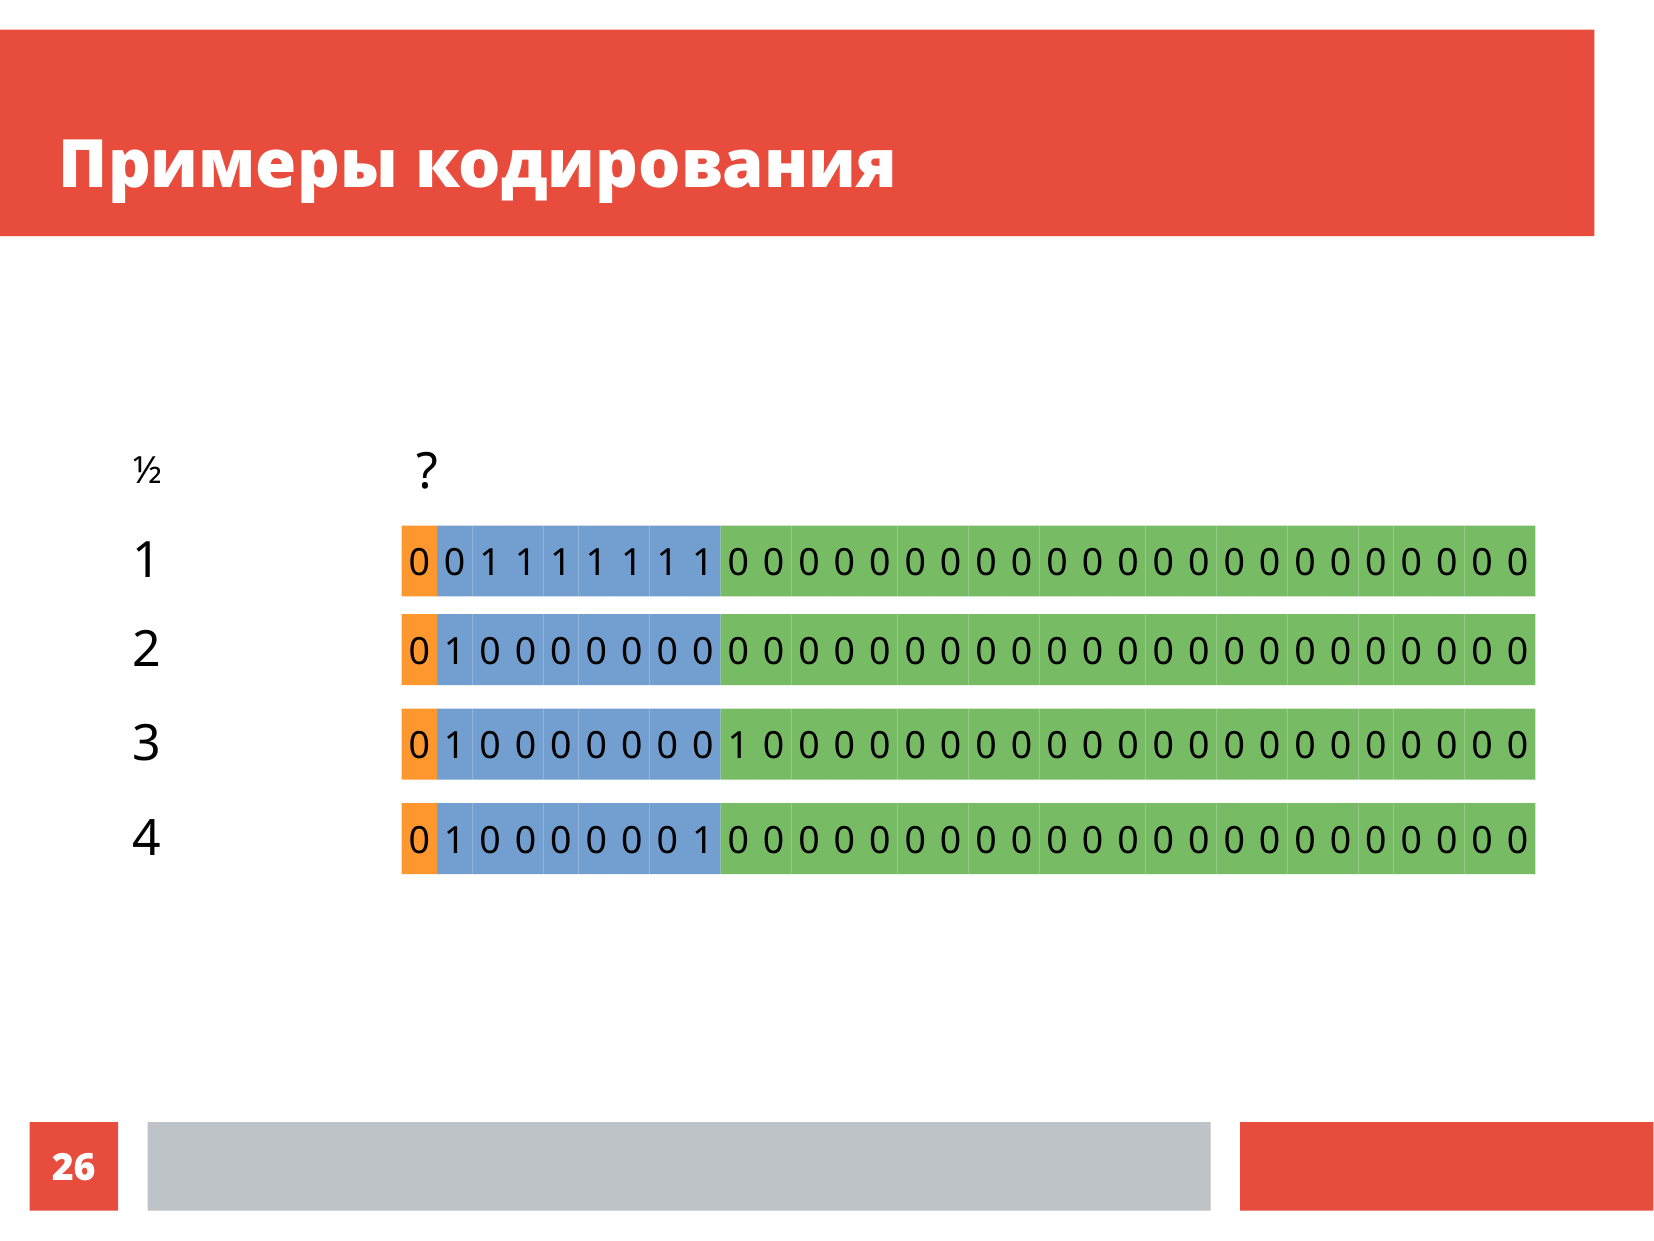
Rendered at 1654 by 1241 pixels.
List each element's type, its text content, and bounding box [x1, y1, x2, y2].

text_box 0 [1074, 614, 1110, 686]
text_box 0 [401, 708, 438, 780]
text_box 0 [614, 803, 649, 875]
text_box 0 [721, 614, 755, 686]
text_box 0 [543, 708, 578, 780]
text_box 1 [543, 525, 578, 597]
text_box 0 [755, 708, 791, 780]
text_box 0 [1322, 803, 1358, 875]
text_box 1 [472, 525, 507, 597]
text_box 3 [118, 708, 402, 774]
text_box 0 [1287, 525, 1322, 597]
text_box 0 [1039, 803, 1074, 875]
text_box 0 [401, 614, 438, 686]
text_box 0 [1181, 708, 1216, 780]
text_box 0 [755, 525, 791, 597]
text_box ? [401, 437, 686, 502]
text_box 0 [968, 803, 1003, 875]
text_box 0 [1358, 525, 1393, 597]
text_box 0 [826, 525, 862, 597]
text_box 0 [685, 614, 721, 686]
text_box 0 [1181, 803, 1216, 875]
text_box 0 [1287, 614, 1322, 686]
text_box 0 [1003, 803, 1039, 875]
text_box 0 [1429, 525, 1464, 597]
text_box 0 [1429, 803, 1464, 875]
text_box 0 [826, 708, 862, 780]
text_box 0 [897, 614, 933, 686]
text_box 0 [1464, 803, 1500, 875]
text_box 0 [578, 708, 614, 780]
text_box 0 [968, 708, 1003, 780]
text_box 0 [791, 803, 826, 875]
text_box 0 [543, 803, 578, 875]
text_box 0 [1322, 614, 1358, 686]
text_box 0 [578, 803, 614, 875]
text_box 0 [933, 525, 968, 597]
text_box 0 [1110, 708, 1145, 780]
text_box 0 [862, 525, 897, 597]
text_box 0 [1145, 803, 1181, 875]
text_box 0 [1322, 525, 1358, 597]
text_box 0 [826, 803, 862, 875]
text_box 0 [401, 525, 438, 597]
text_box 0 [507, 708, 543, 780]
text_box 1 [438, 614, 472, 686]
text_box 0 [1500, 708, 1536, 780]
text_box 0 [933, 708, 968, 780]
text_box 0 [1003, 708, 1039, 780]
text_box 0 [1074, 525, 1110, 597]
text_box 0 [862, 708, 897, 780]
text_box 0 [1074, 803, 1110, 875]
text_box 1 [685, 525, 721, 597]
text_box 0 [1039, 525, 1074, 597]
text_box 0 [1322, 708, 1358, 780]
text_box 0 [1251, 614, 1287, 686]
text_box 0 [1110, 614, 1145, 686]
text_box 0 [507, 614, 543, 686]
text_box 0 [968, 614, 1003, 686]
text_box 0 [685, 708, 721, 780]
title Примеры кодирования [59, 59, 1595, 207]
text_box 0 [1145, 614, 1181, 686]
text_box 1 [438, 803, 472, 875]
text_box 0 [1429, 614, 1464, 686]
text_box 0 [1039, 708, 1074, 780]
text_box ½ [118, 437, 401, 502]
text_box 1 [649, 525, 685, 597]
text_box 0 [1358, 708, 1393, 780]
text_box 0 [755, 803, 791, 875]
text_box 0 [614, 708, 649, 780]
text_box 1 [118, 525, 402, 591]
text_box 0 [721, 525, 755, 597]
text_box 0 [897, 803, 933, 875]
text_box 0 [1145, 708, 1181, 780]
text_box 0 [1003, 614, 1039, 686]
text_box 0 [1216, 614, 1251, 686]
text_box 0 [649, 614, 685, 686]
text_box 0 [1500, 525, 1536, 597]
text_box 0 [826, 614, 862, 686]
text_box 0 [1251, 708, 1287, 780]
text_box 1 [721, 708, 755, 780]
text_box 0 [1181, 614, 1216, 686]
text_box 0 [1429, 708, 1464, 780]
text_box 0 [507, 803, 543, 875]
text_box 0 [649, 708, 685, 780]
text_box 2 [118, 614, 402, 680]
text_box 0 [472, 614, 507, 686]
text_box 0 [1110, 803, 1145, 875]
text_box 0 [1145, 525, 1181, 597]
text_box 0 [897, 708, 933, 780]
text_box 0 [1287, 803, 1322, 875]
text_box 0 [1074, 708, 1110, 780]
text_box 0 [1181, 525, 1216, 597]
text_box 1 [507, 525, 543, 597]
text_box 0 [1216, 803, 1251, 875]
text_box 0 [1393, 614, 1429, 686]
text_box 0 [862, 803, 897, 875]
text_box 0 [791, 525, 826, 597]
text_box 0 [933, 614, 968, 686]
text_box 0 [862, 614, 897, 686]
text_box 0 [614, 614, 649, 686]
text_box 0 [1251, 525, 1287, 597]
text_box 0 [1393, 803, 1429, 875]
text_box 0 [1003, 525, 1039, 597]
text_box 0 [1039, 614, 1074, 686]
text_box 0 [472, 803, 507, 875]
text_box 0 [1464, 525, 1500, 597]
text_box 0 [791, 614, 826, 686]
text_box 0 [1500, 614, 1536, 686]
text_box 0 [1358, 614, 1393, 686]
text_box 1 [578, 525, 614, 597]
text_box 0 [543, 614, 578, 686]
text_box 1 [614, 525, 649, 597]
text_box 0 [401, 803, 438, 875]
text_box 0 [1110, 525, 1145, 597]
text_box 0 [1216, 708, 1251, 780]
text_box 0 [1464, 614, 1500, 686]
text_box 0 [933, 803, 968, 875]
text_box 0 [1251, 803, 1287, 875]
text_box 1 [438, 708, 472, 780]
text_box 0 [1393, 525, 1429, 597]
text_box 0 [791, 708, 826, 780]
text_box 0 [897, 525, 933, 597]
text_box 4 [118, 803, 402, 869]
text_box 0 [1393, 708, 1429, 780]
text_box 0 [438, 525, 472, 597]
text_box 0 [755, 614, 791, 686]
text_box 1 [685, 803, 721, 875]
text_box 0 [649, 803, 685, 875]
text_box 0 [721, 803, 755, 875]
text_box 0 [1287, 708, 1322, 780]
text_box 0 [1358, 803, 1393, 875]
text_box 0 [578, 614, 614, 686]
text_box 0 [1216, 525, 1251, 597]
text_box 0 [1500, 803, 1536, 875]
text_box 0 [968, 525, 1003, 597]
text_box 0 [472, 708, 507, 780]
text_box 0 [1464, 708, 1500, 780]
